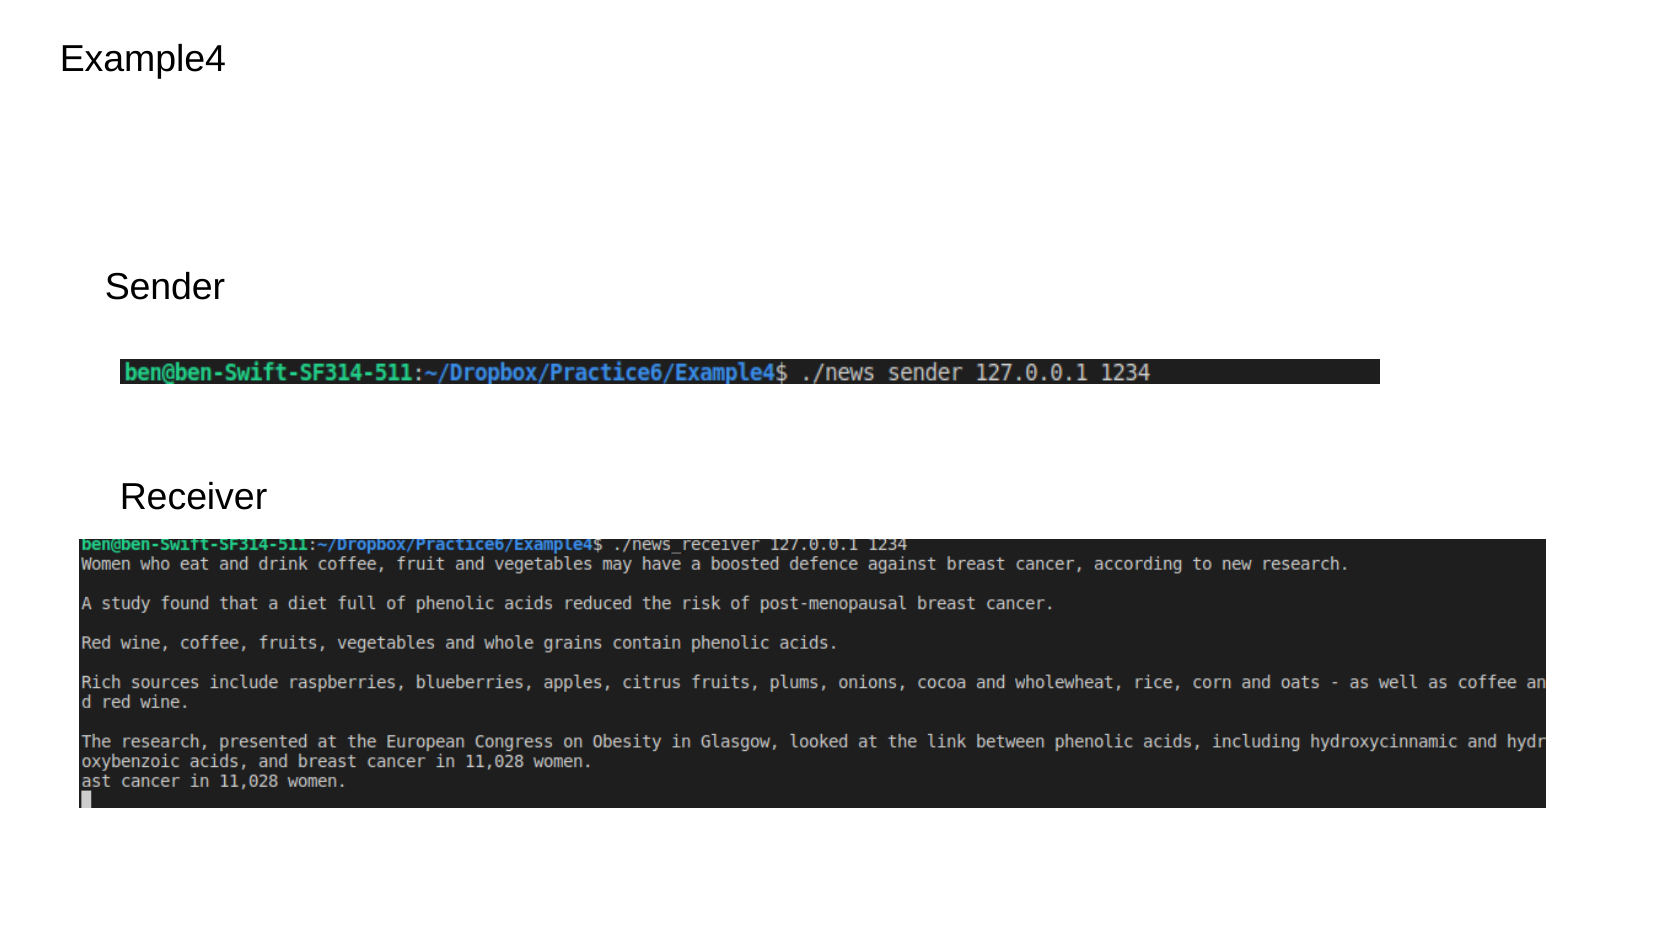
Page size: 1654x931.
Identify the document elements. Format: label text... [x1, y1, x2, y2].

picture [120, 359, 1380, 384]
picture [79, 539, 1546, 808]
text_box Receiver [105, 468, 916, 526]
text_box Sender [90, 258, 901, 316]
text_box Example4 [45, 30, 856, 87]
